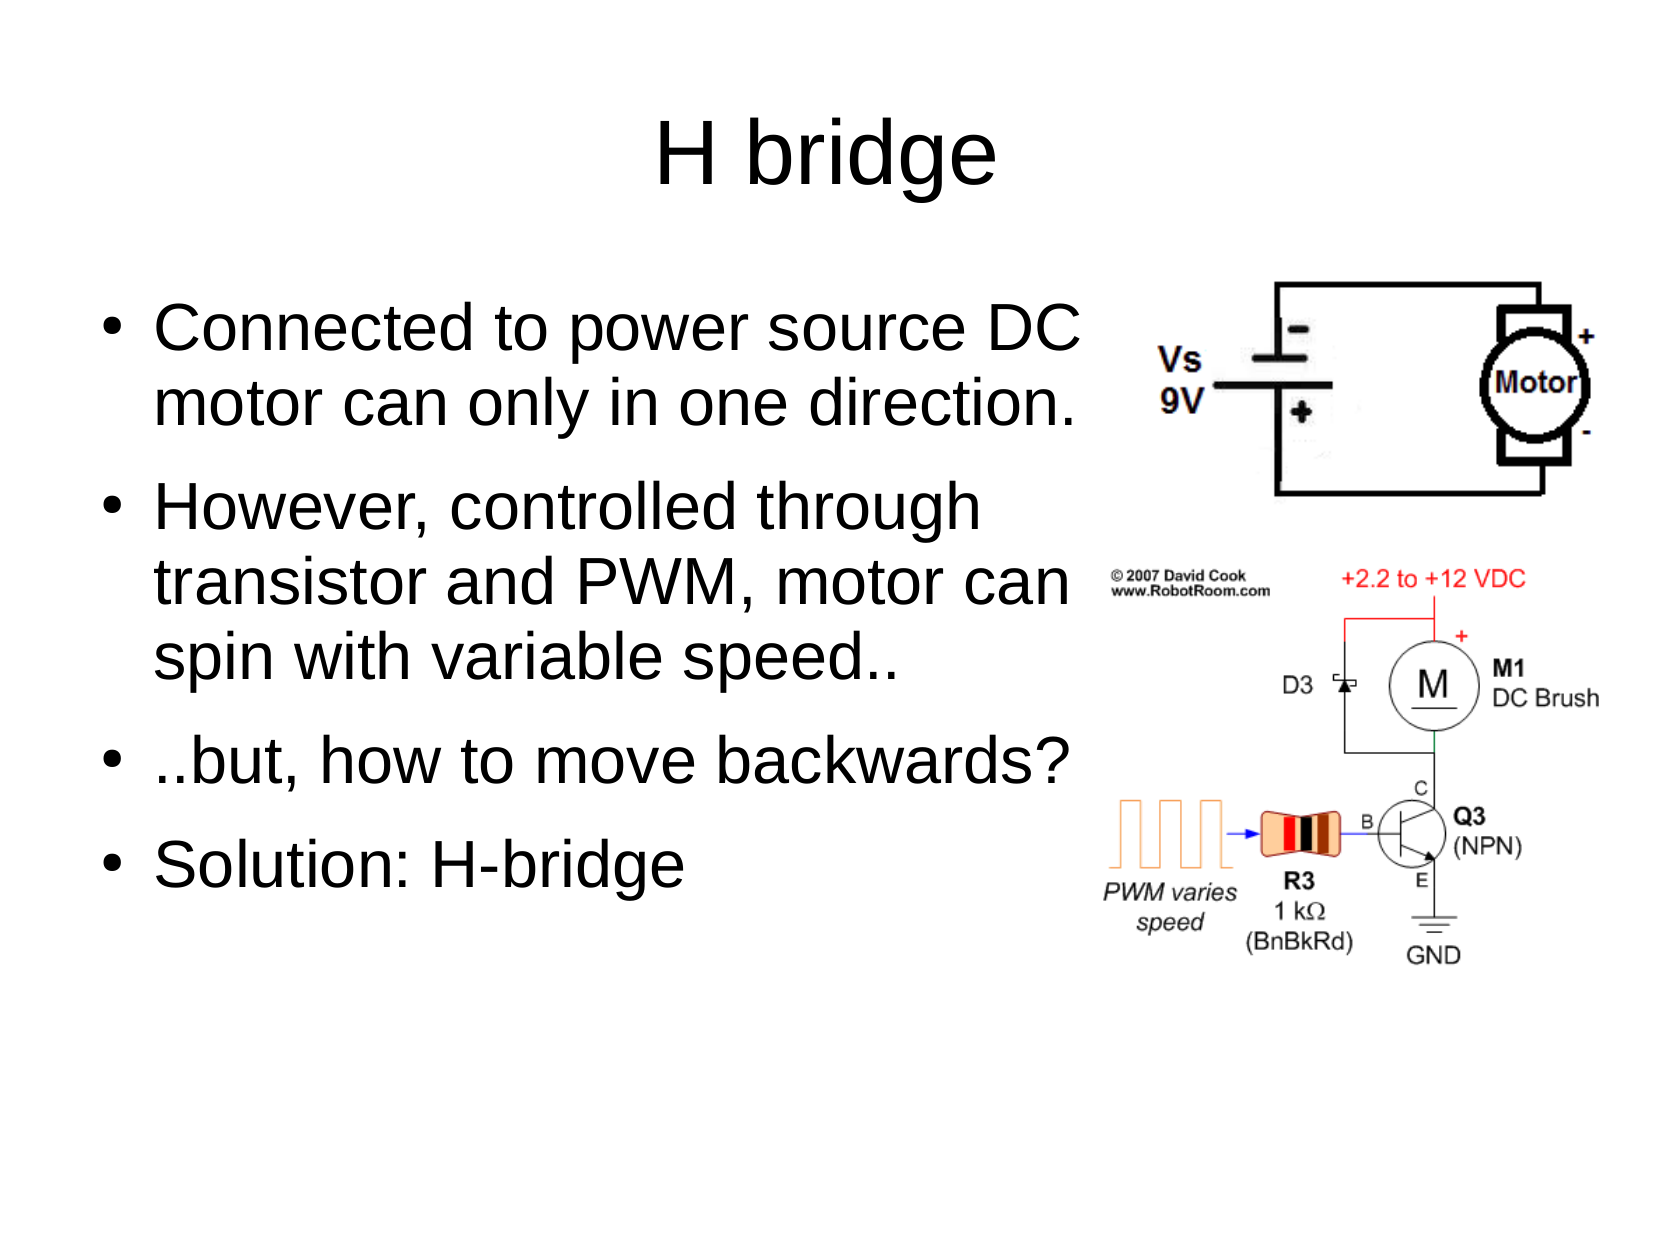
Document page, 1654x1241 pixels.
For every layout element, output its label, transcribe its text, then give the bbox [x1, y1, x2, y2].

title H bridge [82, 49, 1571, 257]
list Connected to power source DC motor can only in one direction. However, controlled through transistor and PWM, motor can spin with variable speed.. ..but, how to move backwards? Solution: H-bridge [82, 290, 1141, 1051]
picture [1095, 558, 1606, 976]
picture [1128, 269, 1606, 511]
